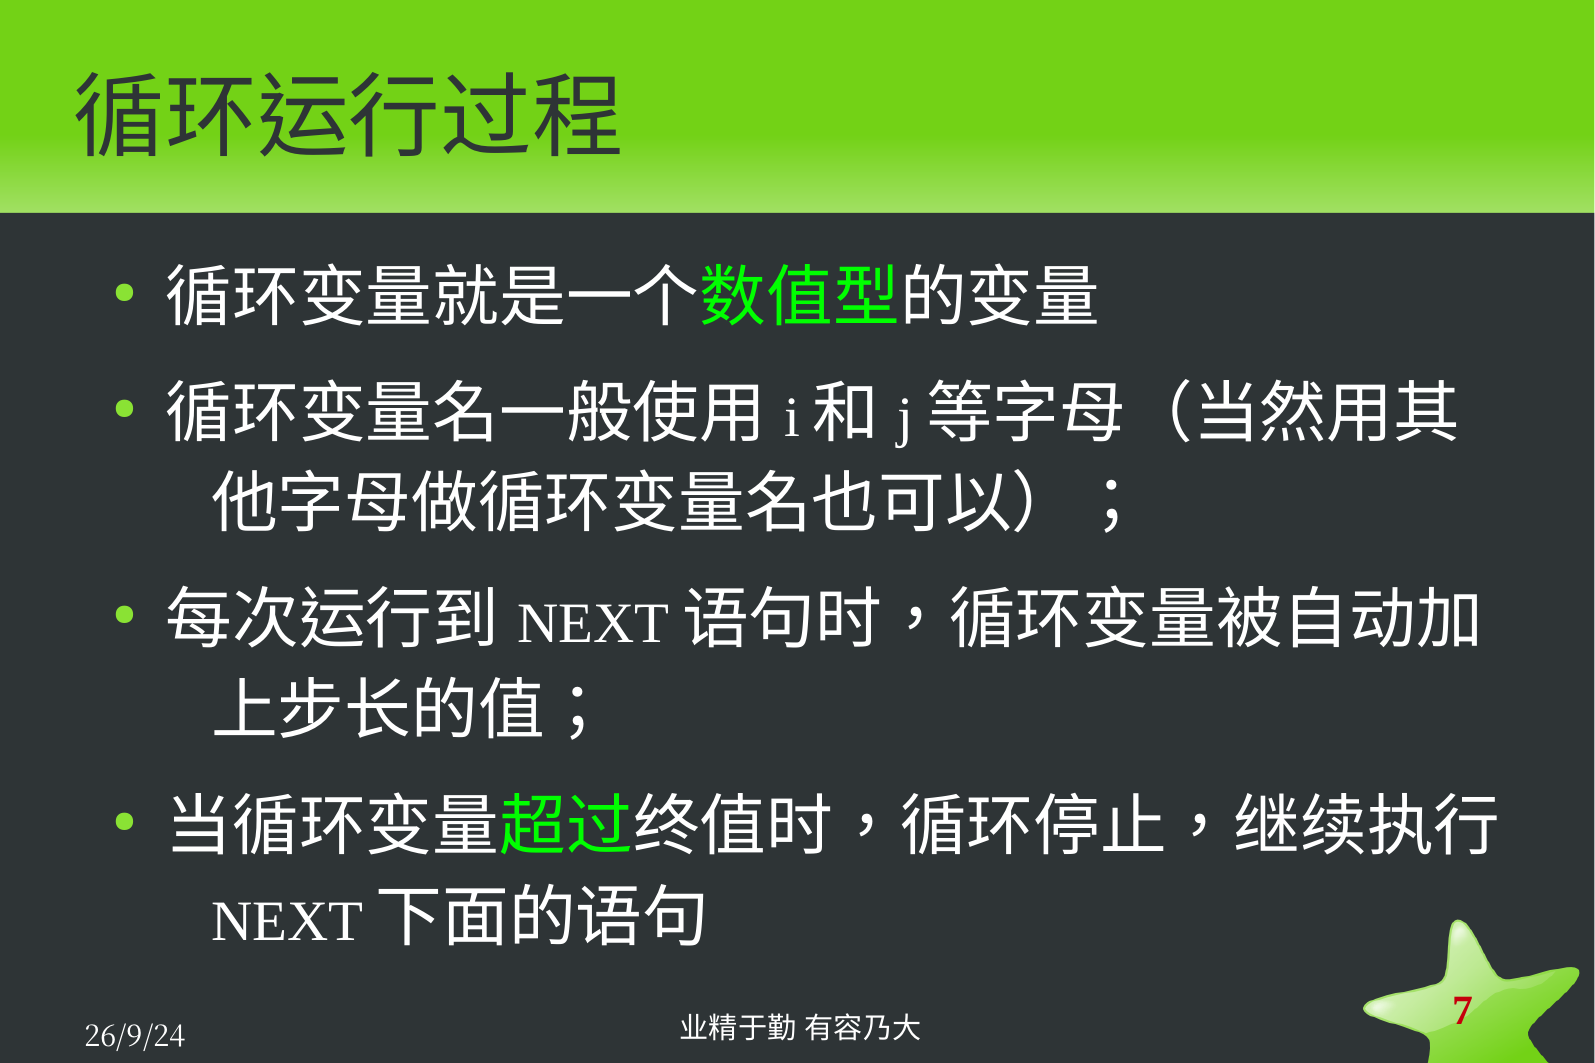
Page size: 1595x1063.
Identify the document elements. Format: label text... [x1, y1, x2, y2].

title 循环运行过程 [74, 25, 1510, 203]
list 循环变量就是一个数值型的变量 循环变量名一般使用i和j等字母（当然用其他字母做循环变量名也可以）； 每次运行到NEXT语句时，循环变量被自动加上步长的值； 当循环变量超过终值时，循环停止，继续执行NEXT下面的语句 [79, 248, 1515, 951]
picture [0, 0, 1595, 1063]
